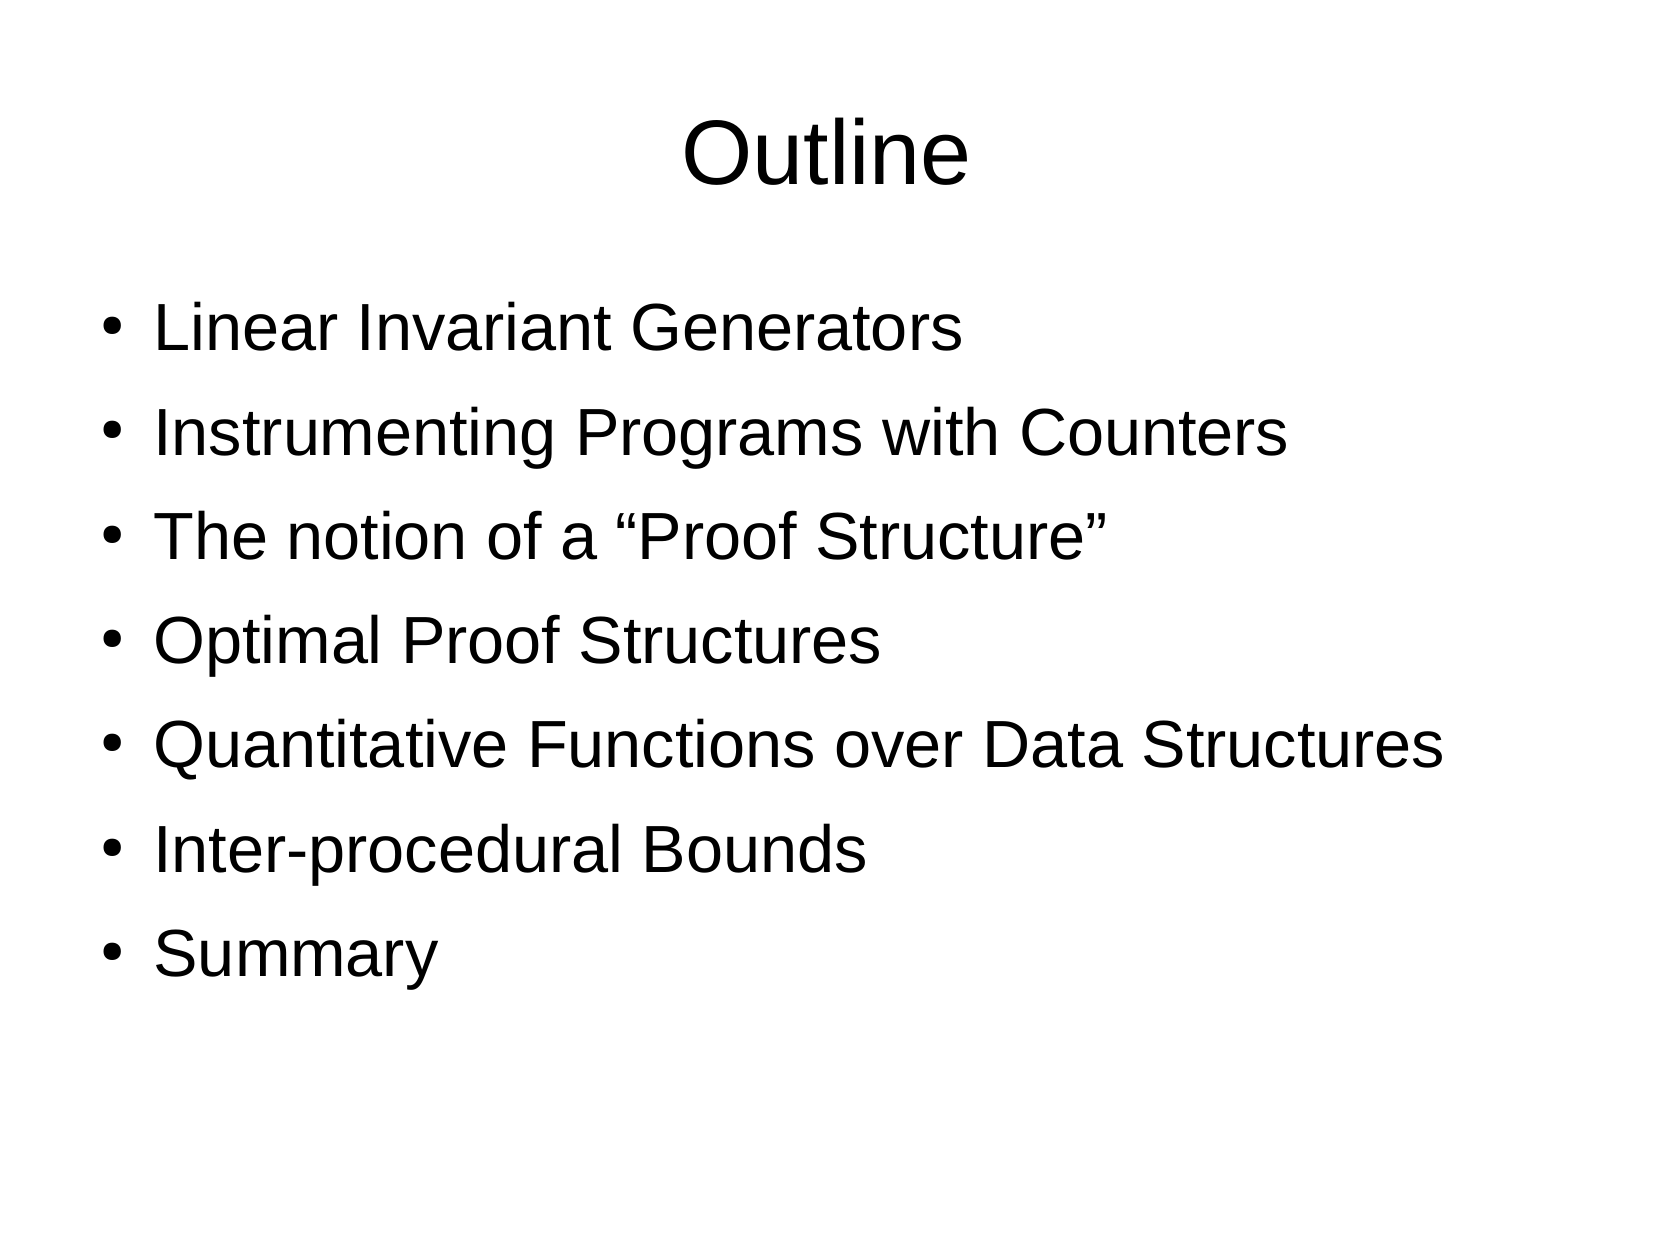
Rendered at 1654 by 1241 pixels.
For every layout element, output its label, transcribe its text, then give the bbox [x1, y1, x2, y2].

title Outline [82, 56, 1571, 250]
list Linear Invariant Generators Instrumenting Programs with Counters The notion of a “Proof Structure” Optimal Proof Structures Quantitative Functions over Data Structures Inter-procedural Bounds Summary [82, 290, 1571, 1109]
